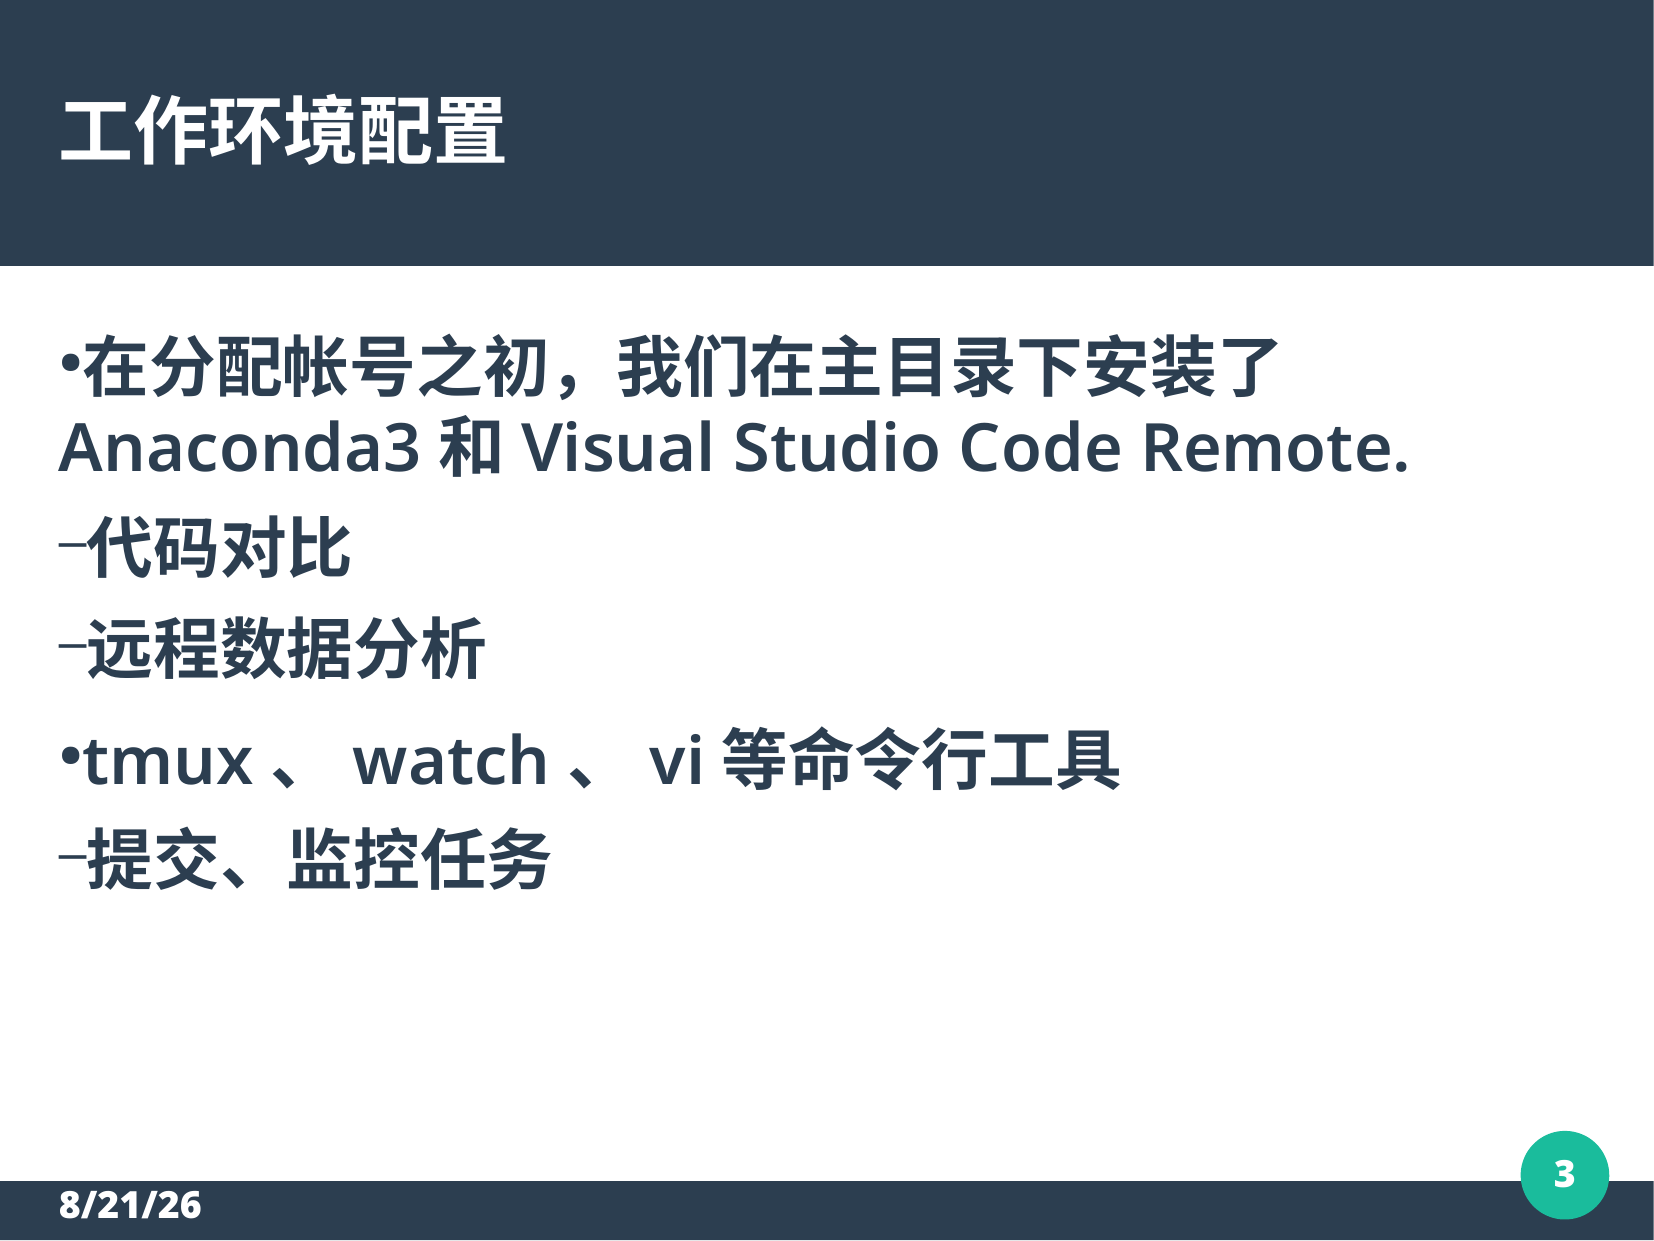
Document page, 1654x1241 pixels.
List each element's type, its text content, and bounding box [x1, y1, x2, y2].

title 工作环境配置 [59, 49, 1595, 207]
text_box [1505, 1116, 1625, 1235]
text_box [59, 1181, 532, 1241]
list 在分配帐号之初，我们在主目录下安装了Anaconda3和Visual Studio Code Remote. 代码对比 远程数据分析 tmux、watch、vi等命令行工具 提交、监控任务 [59, 324, 1595, 1152]
